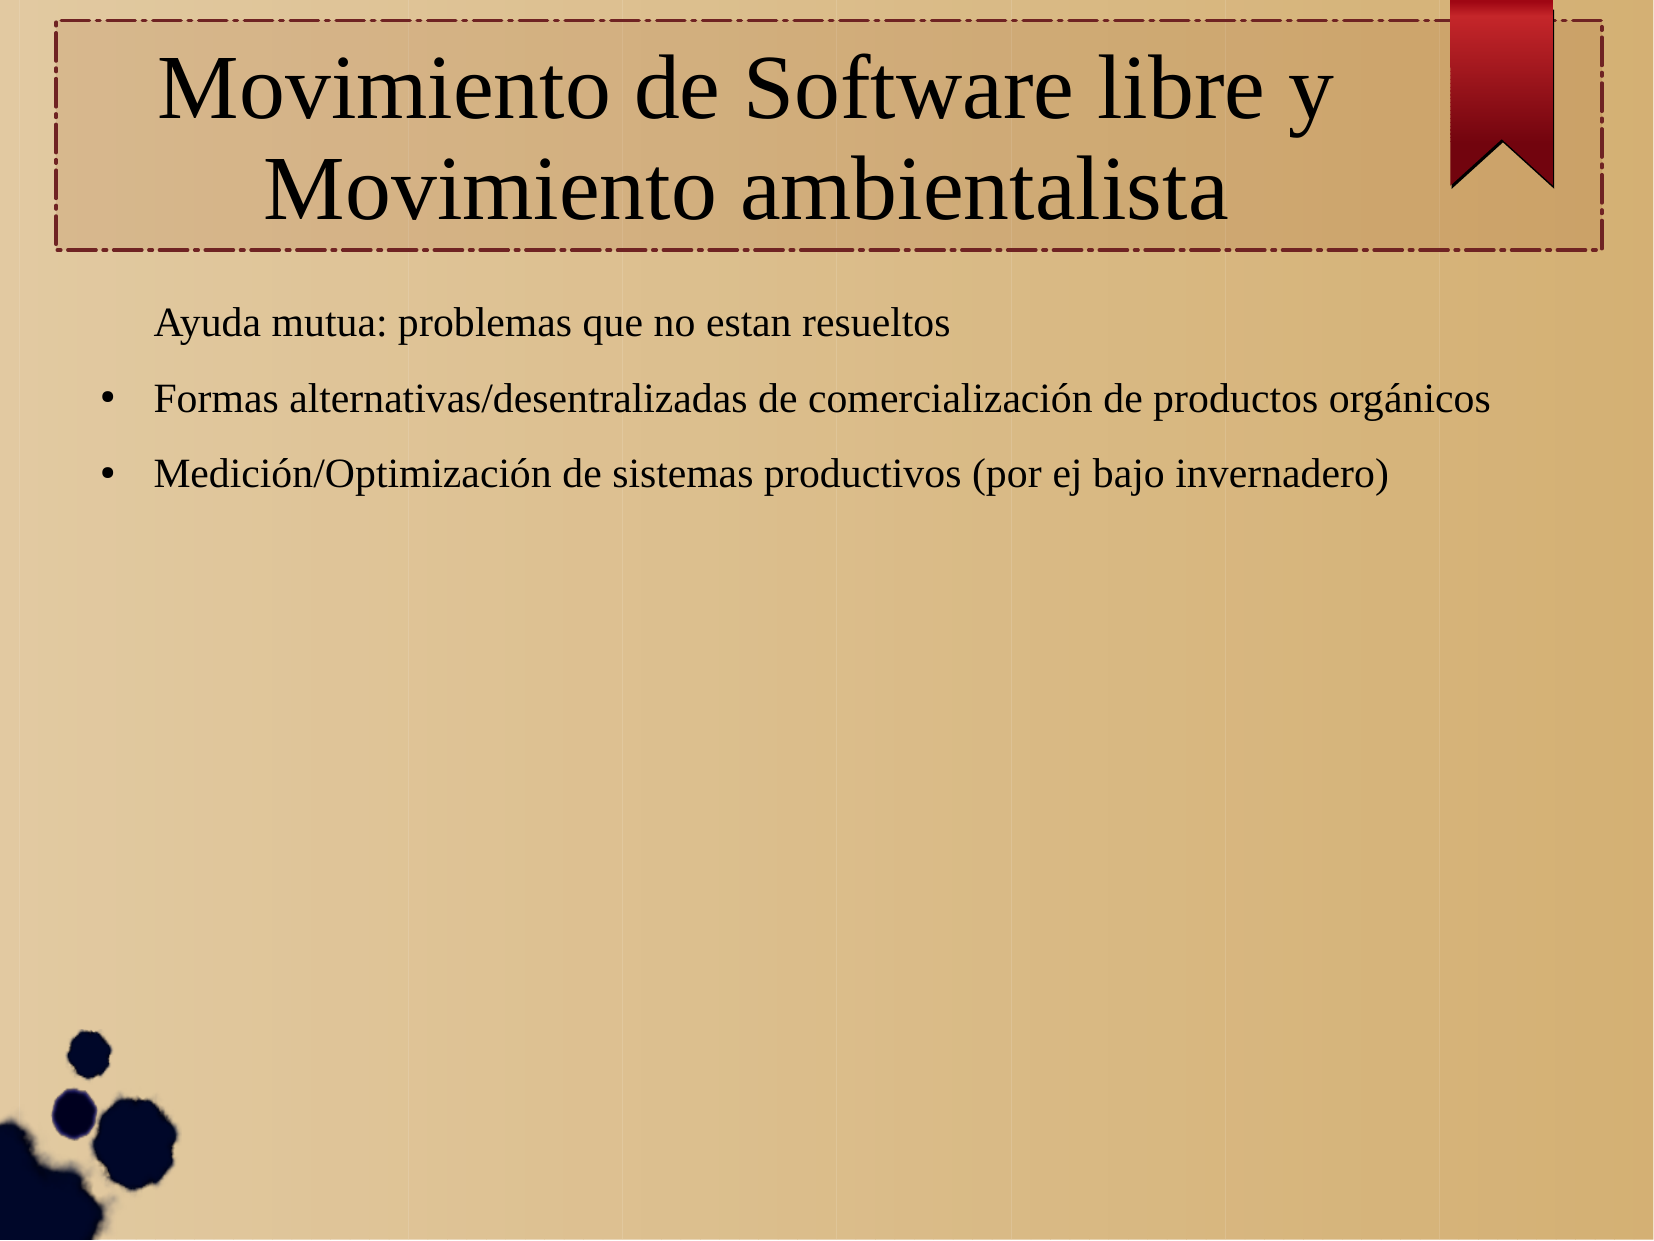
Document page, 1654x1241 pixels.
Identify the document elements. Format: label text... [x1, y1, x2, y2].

list Ayuda mutua: problemas que no estan resueltos Formas alternativas/desentralizadas de comercialización de productos orgánicos Medición/Optimización de sistemas productivos (por ej bajo invernadero) [82, 299, 1613, 1182]
title Movimiento de Software libre y Movimiento ambientalista [82, 47, 1412, 229]
